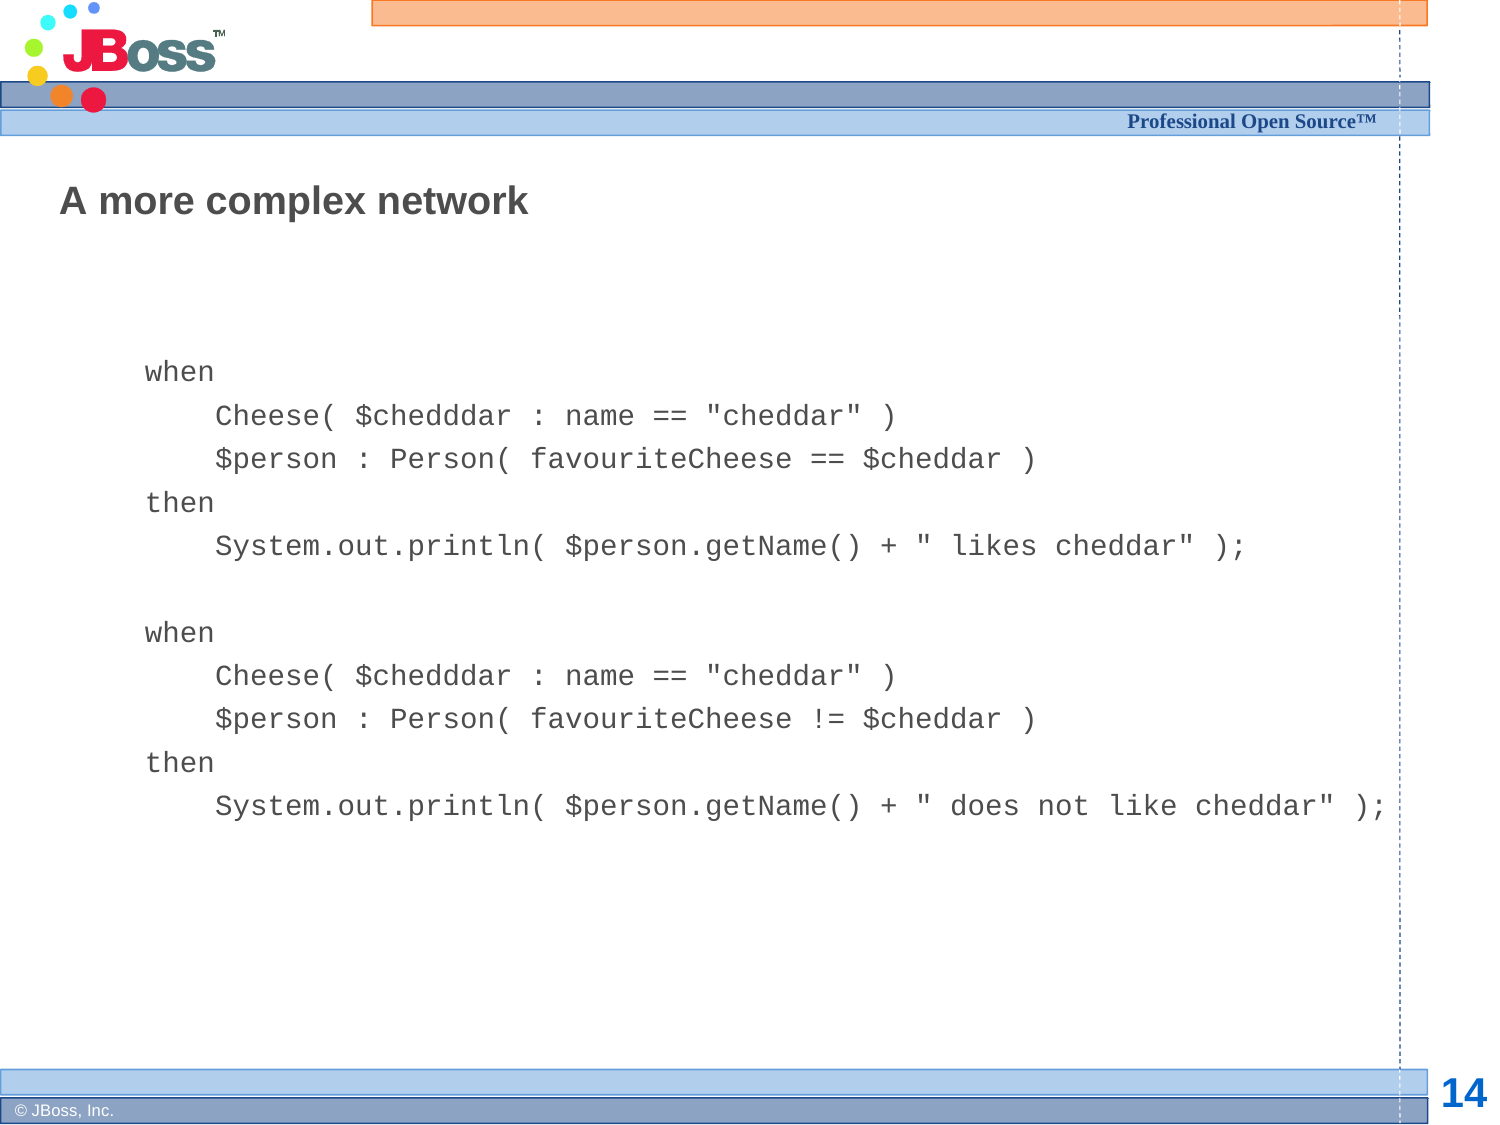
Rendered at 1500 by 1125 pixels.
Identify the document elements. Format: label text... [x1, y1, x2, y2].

subtitle when Cheese( $chedddar : name == "cheddar" ) $person : Person( favouriteCheese == $cheddar ) then System.out.println( $person.getName() + " likes cheddar" ); when Cheese( $chedddar : name == "cheddar" ) $person : Person( favouriteCheese != $cheddar ) then System.out.println( $person.getName() + " does not like cheddar" ); [75, 263, 1425, 1006]
title A more complex network [59, 118, 1347, 284]
